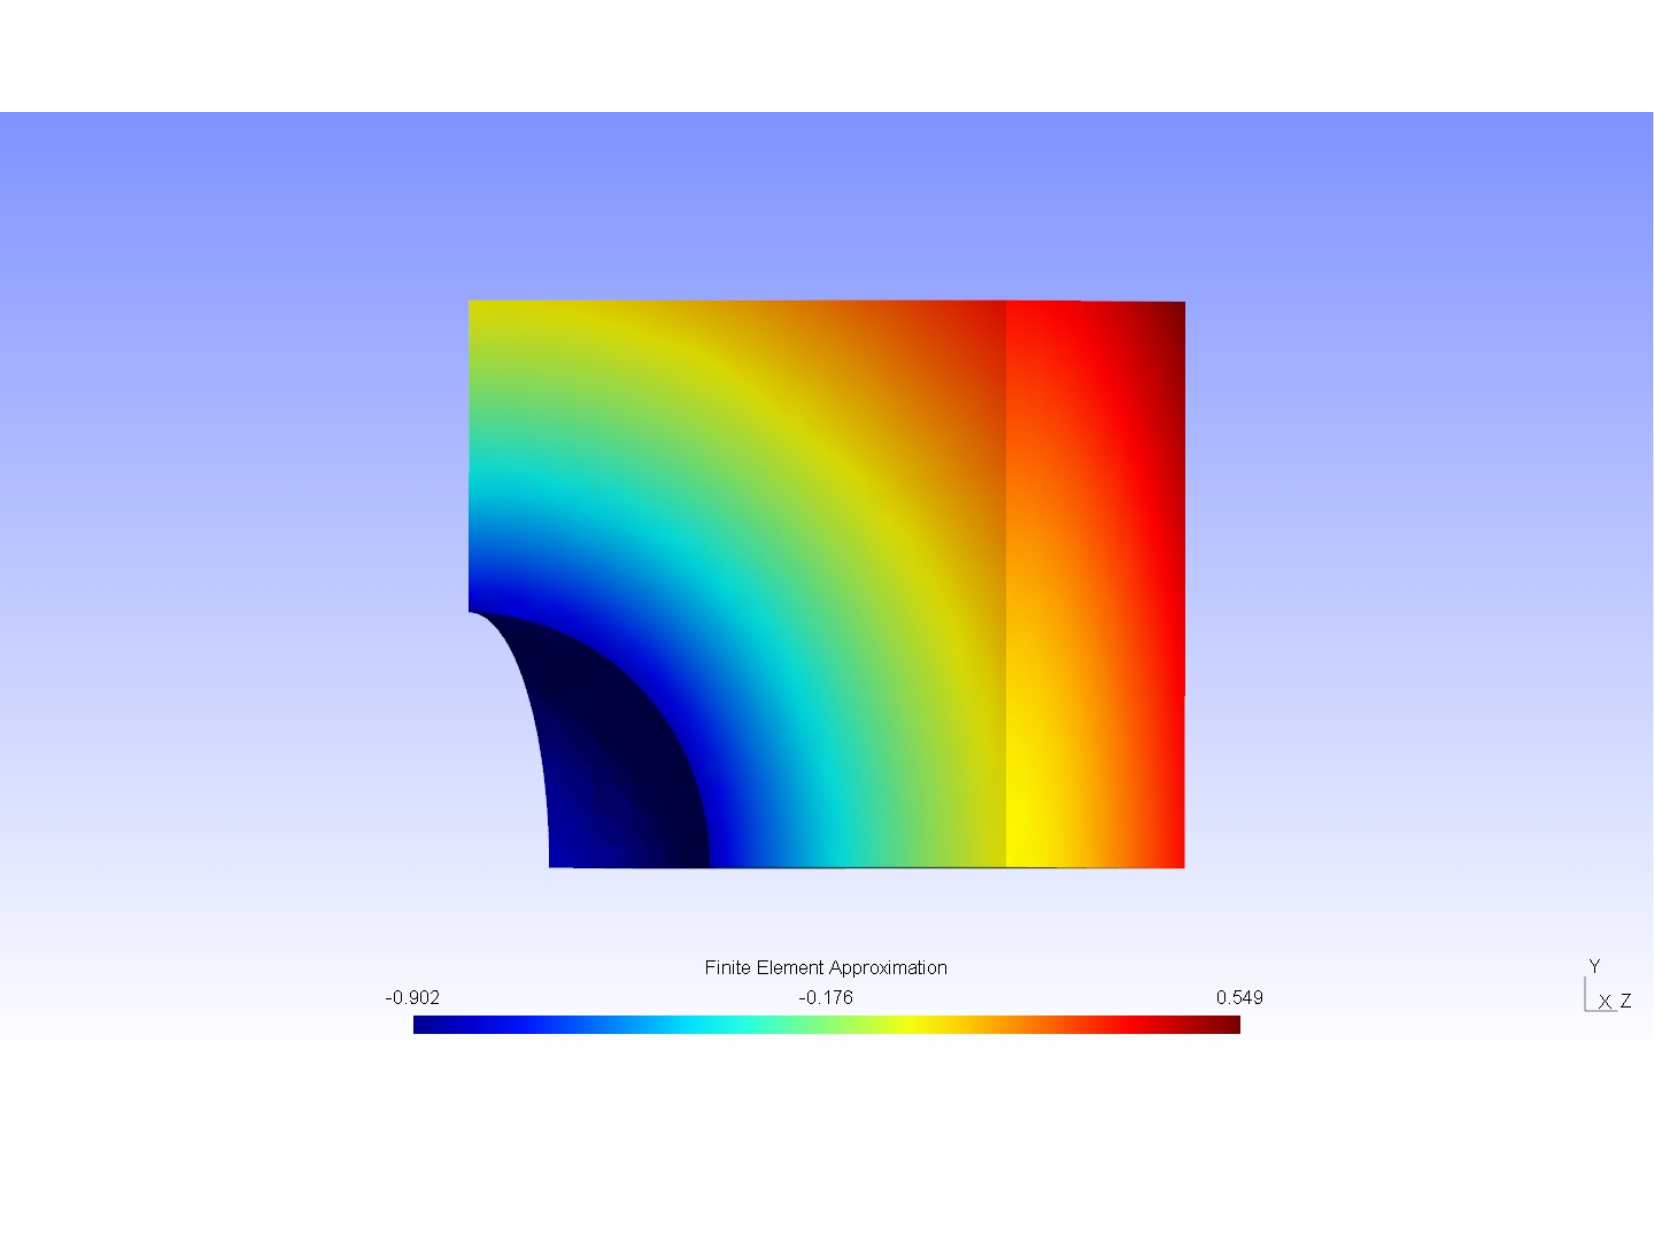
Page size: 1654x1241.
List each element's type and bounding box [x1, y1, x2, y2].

picture [0, 112, 1654, 1057]
